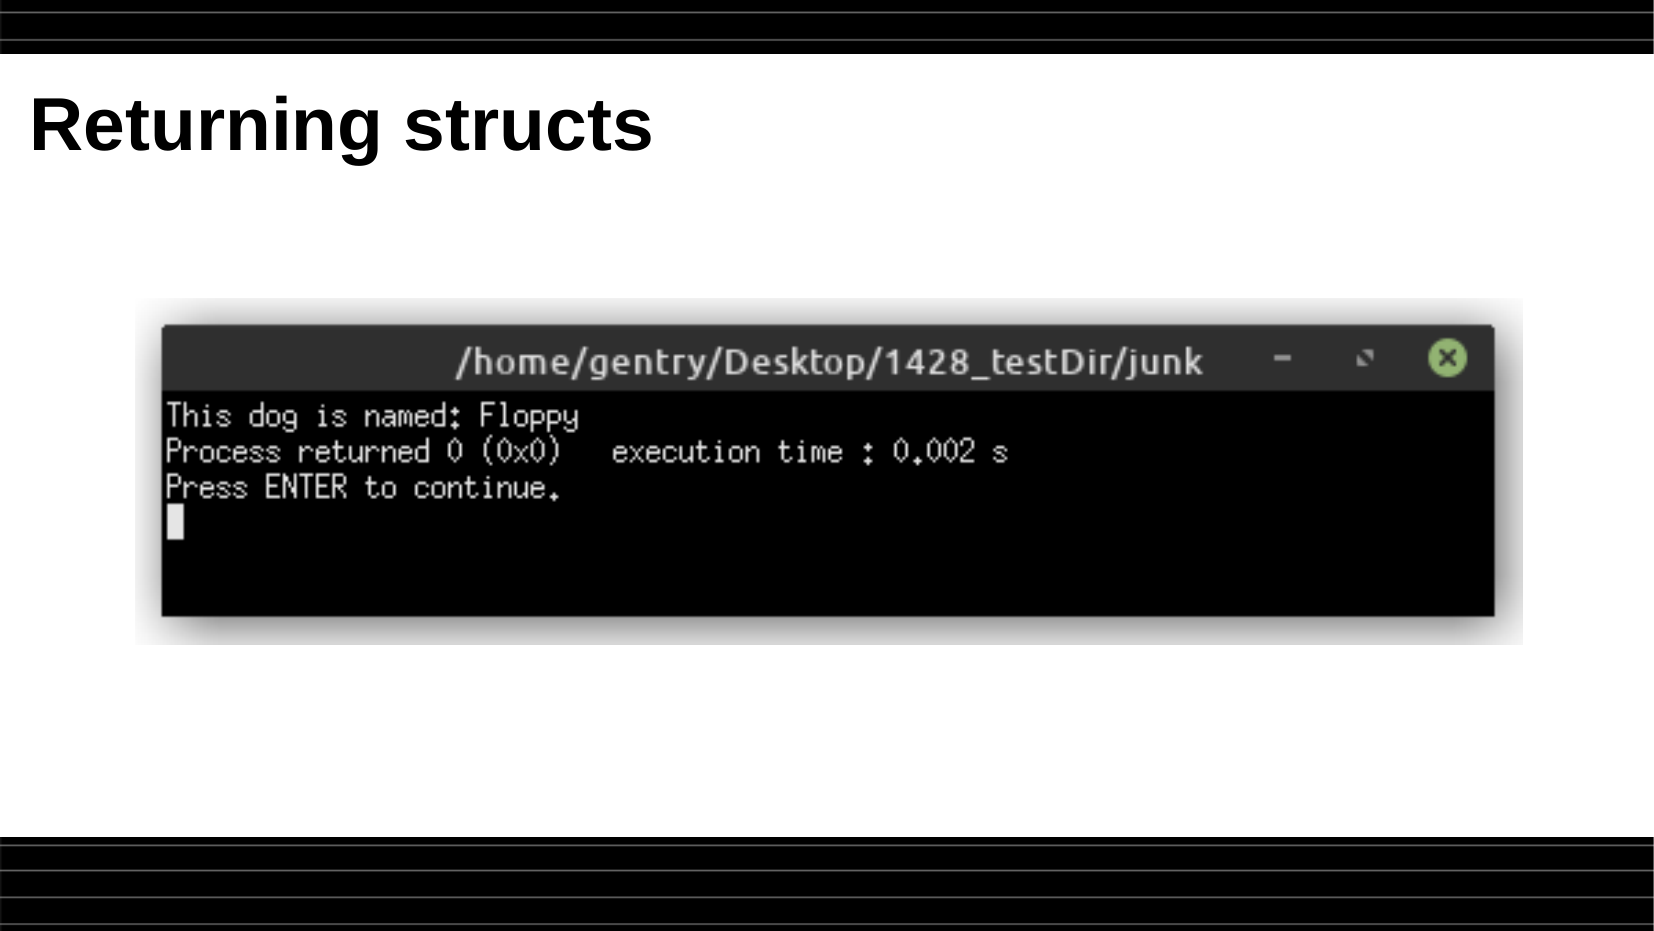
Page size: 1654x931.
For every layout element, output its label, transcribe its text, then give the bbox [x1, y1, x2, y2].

text_box Returning structs [15, 75, 1546, 174]
picture [0, 837, 1654, 931]
picture [135, 298, 1523, 646]
picture [0, 0, 1654, 54]
